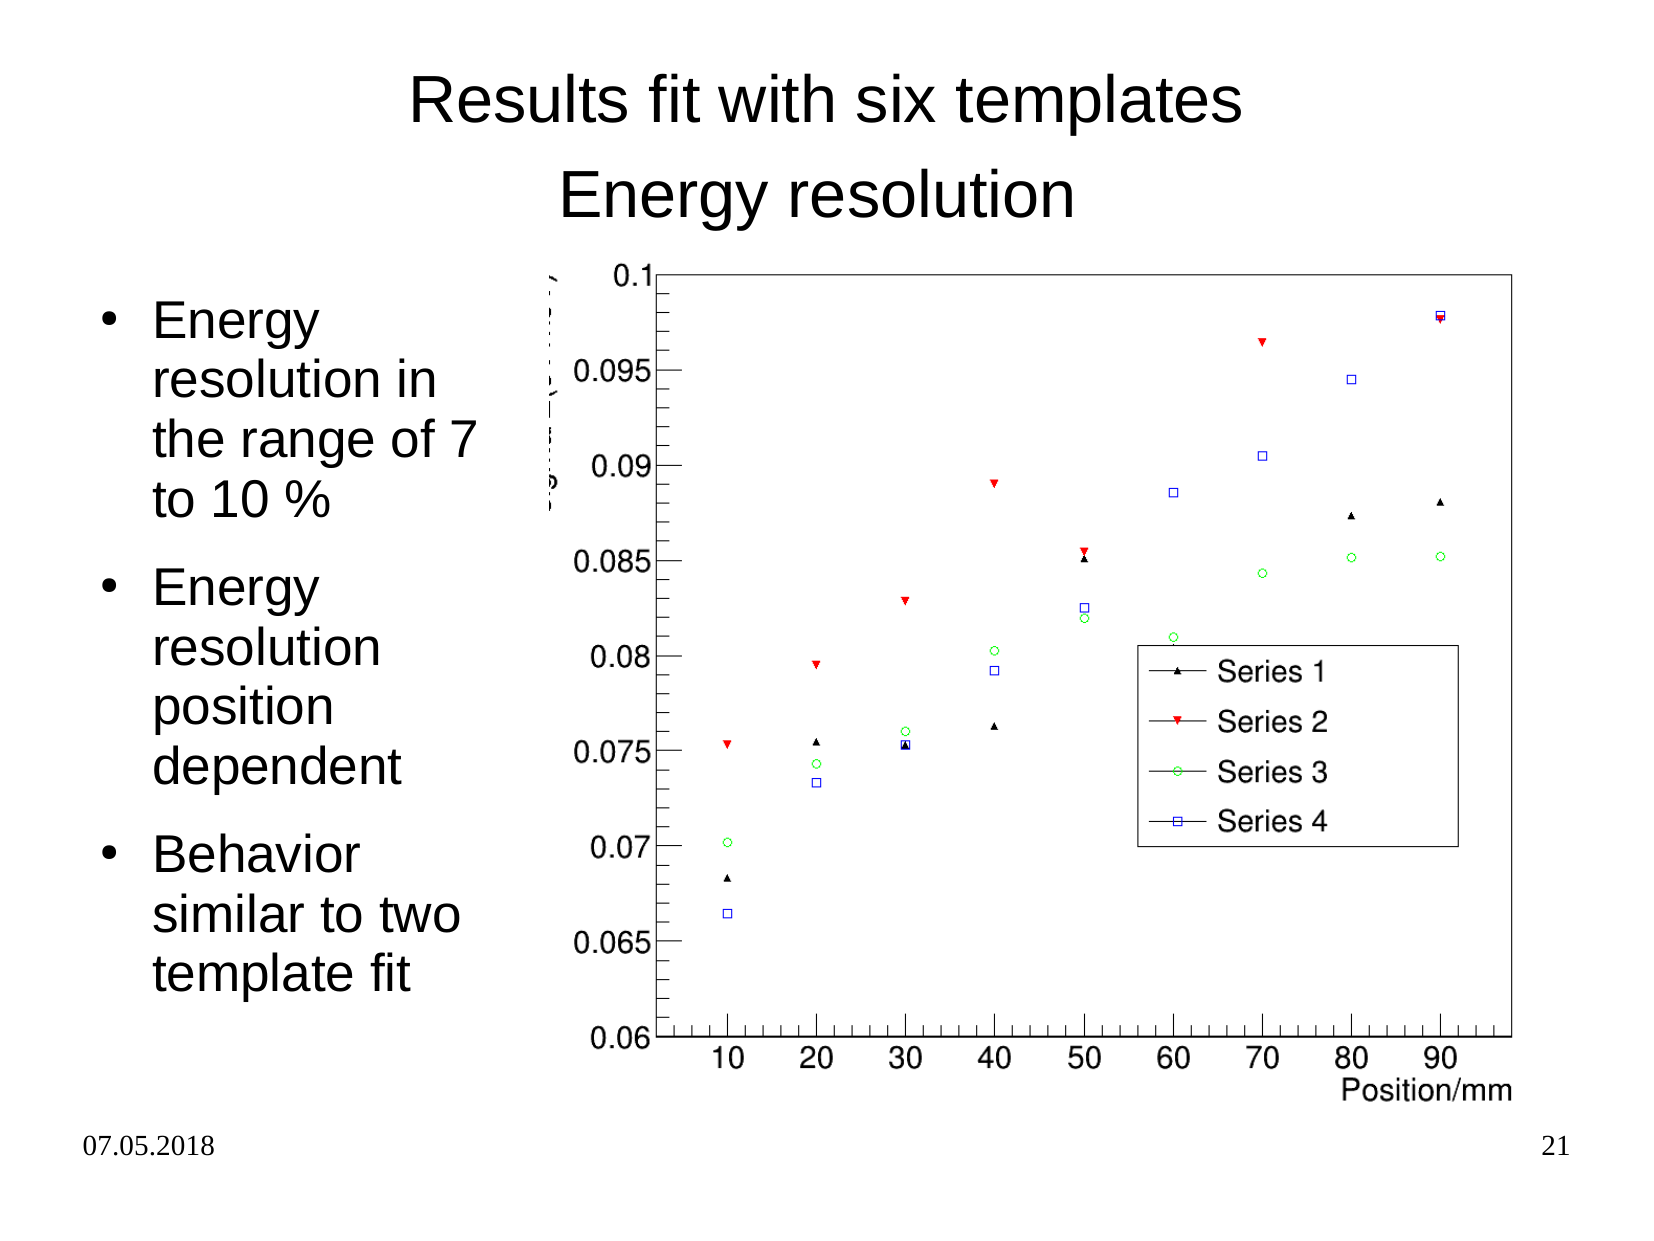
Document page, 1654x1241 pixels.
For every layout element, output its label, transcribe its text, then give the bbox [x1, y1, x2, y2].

title Results fit with six templates [82, 49, 1571, 143]
list Energy resolution in the range of 7 to 10 % Energy resolution position dependent Behavior similar to two template fit [82, 290, 526, 1010]
title Energy resolution [82, 143, 1571, 245]
picture [549, 179, 1619, 1132]
